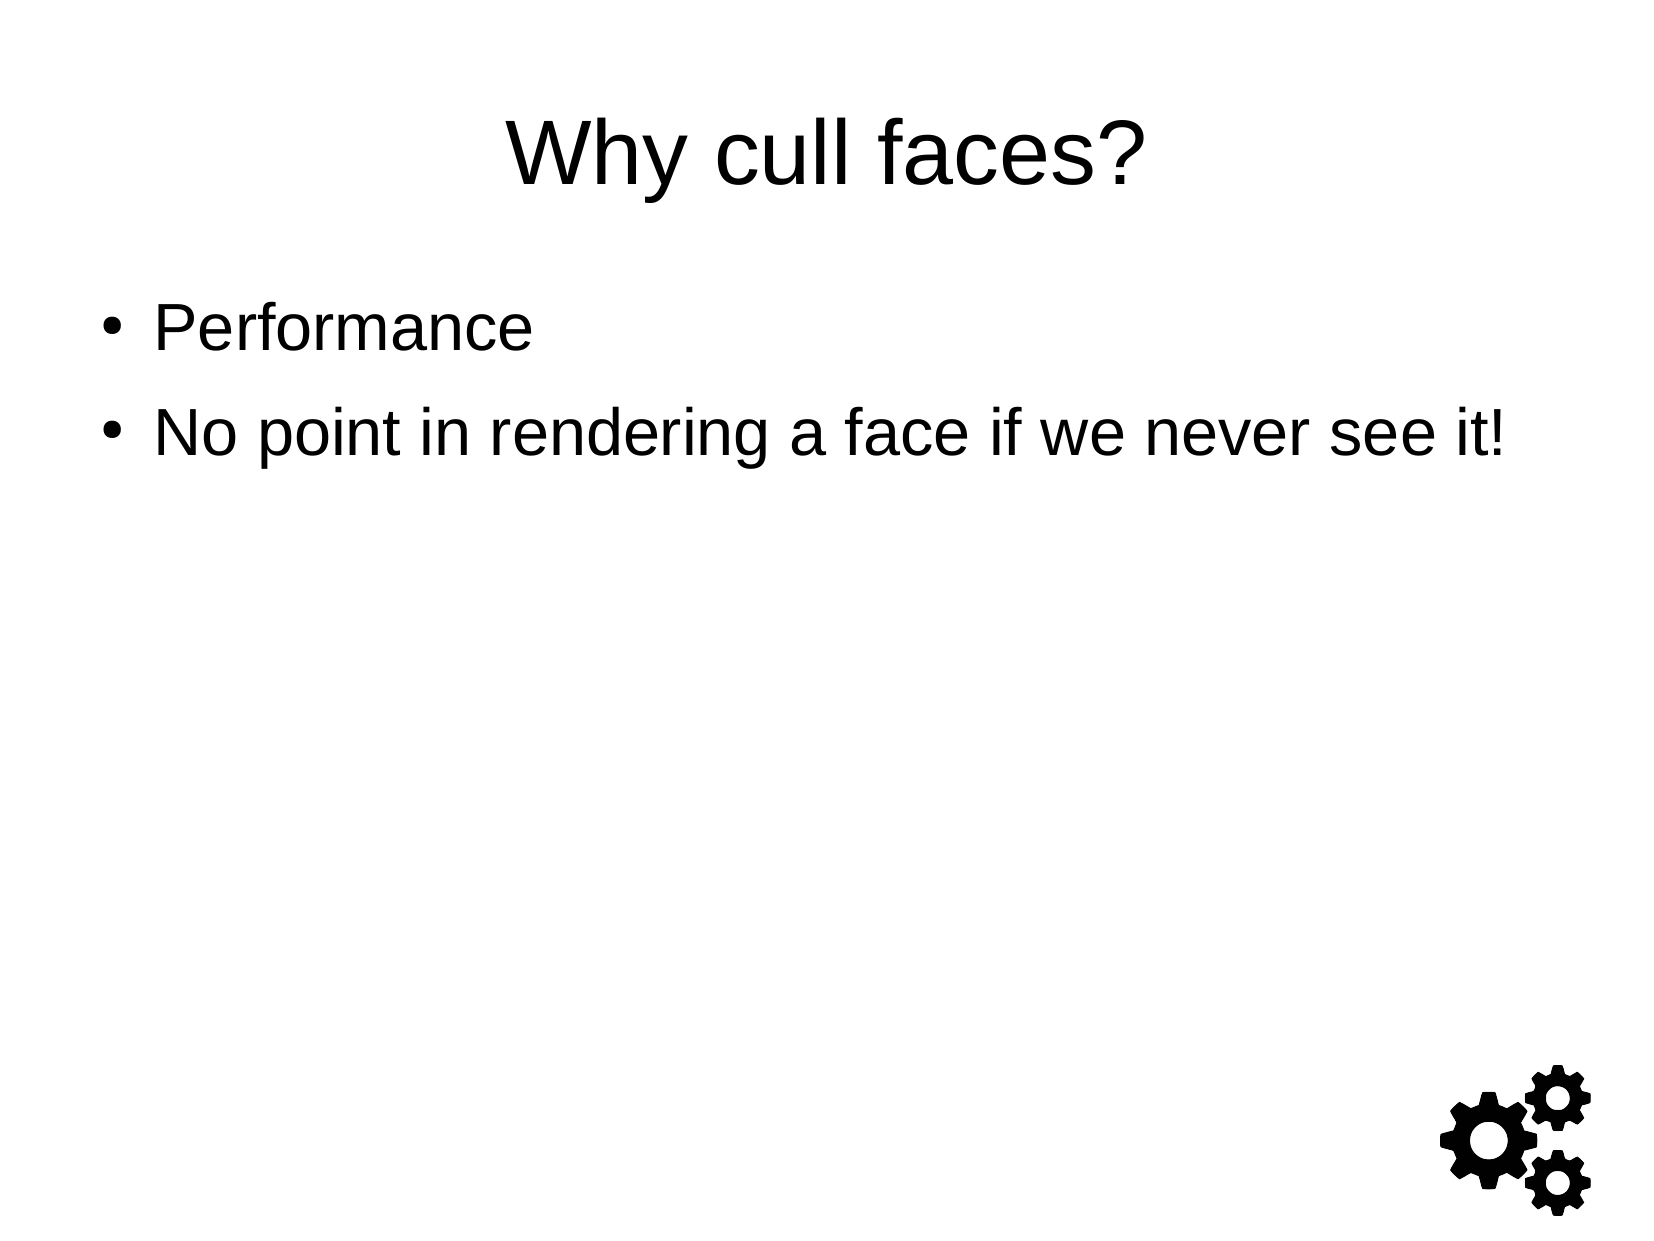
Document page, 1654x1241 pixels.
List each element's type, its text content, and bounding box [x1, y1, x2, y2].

list Performance No point in rendering a face if we never see it! [82, 290, 1571, 1010]
title Why cull faces? [82, 49, 1571, 257]
picture [1440, 1065, 1591, 1216]
